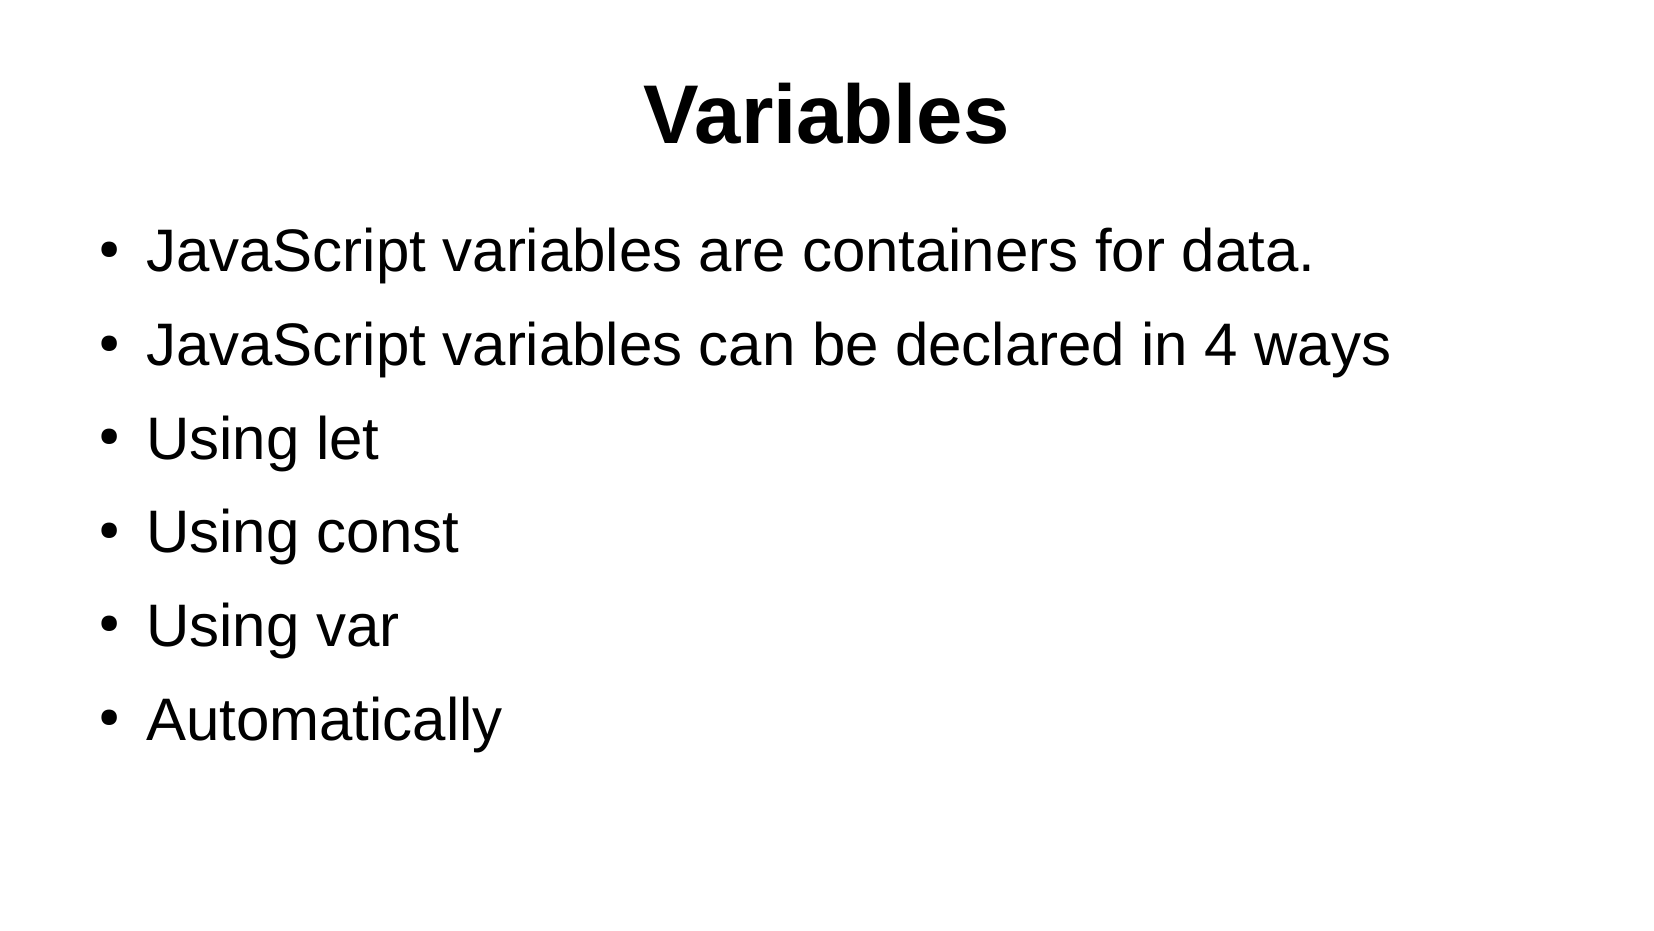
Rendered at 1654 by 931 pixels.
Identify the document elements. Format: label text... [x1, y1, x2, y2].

title Variables [82, 37, 1571, 193]
list JavaScript variables are containers for data. JavaScript variables can be declared in 4 ways Using let Using const Using var Automatically [82, 217, 1571, 758]
